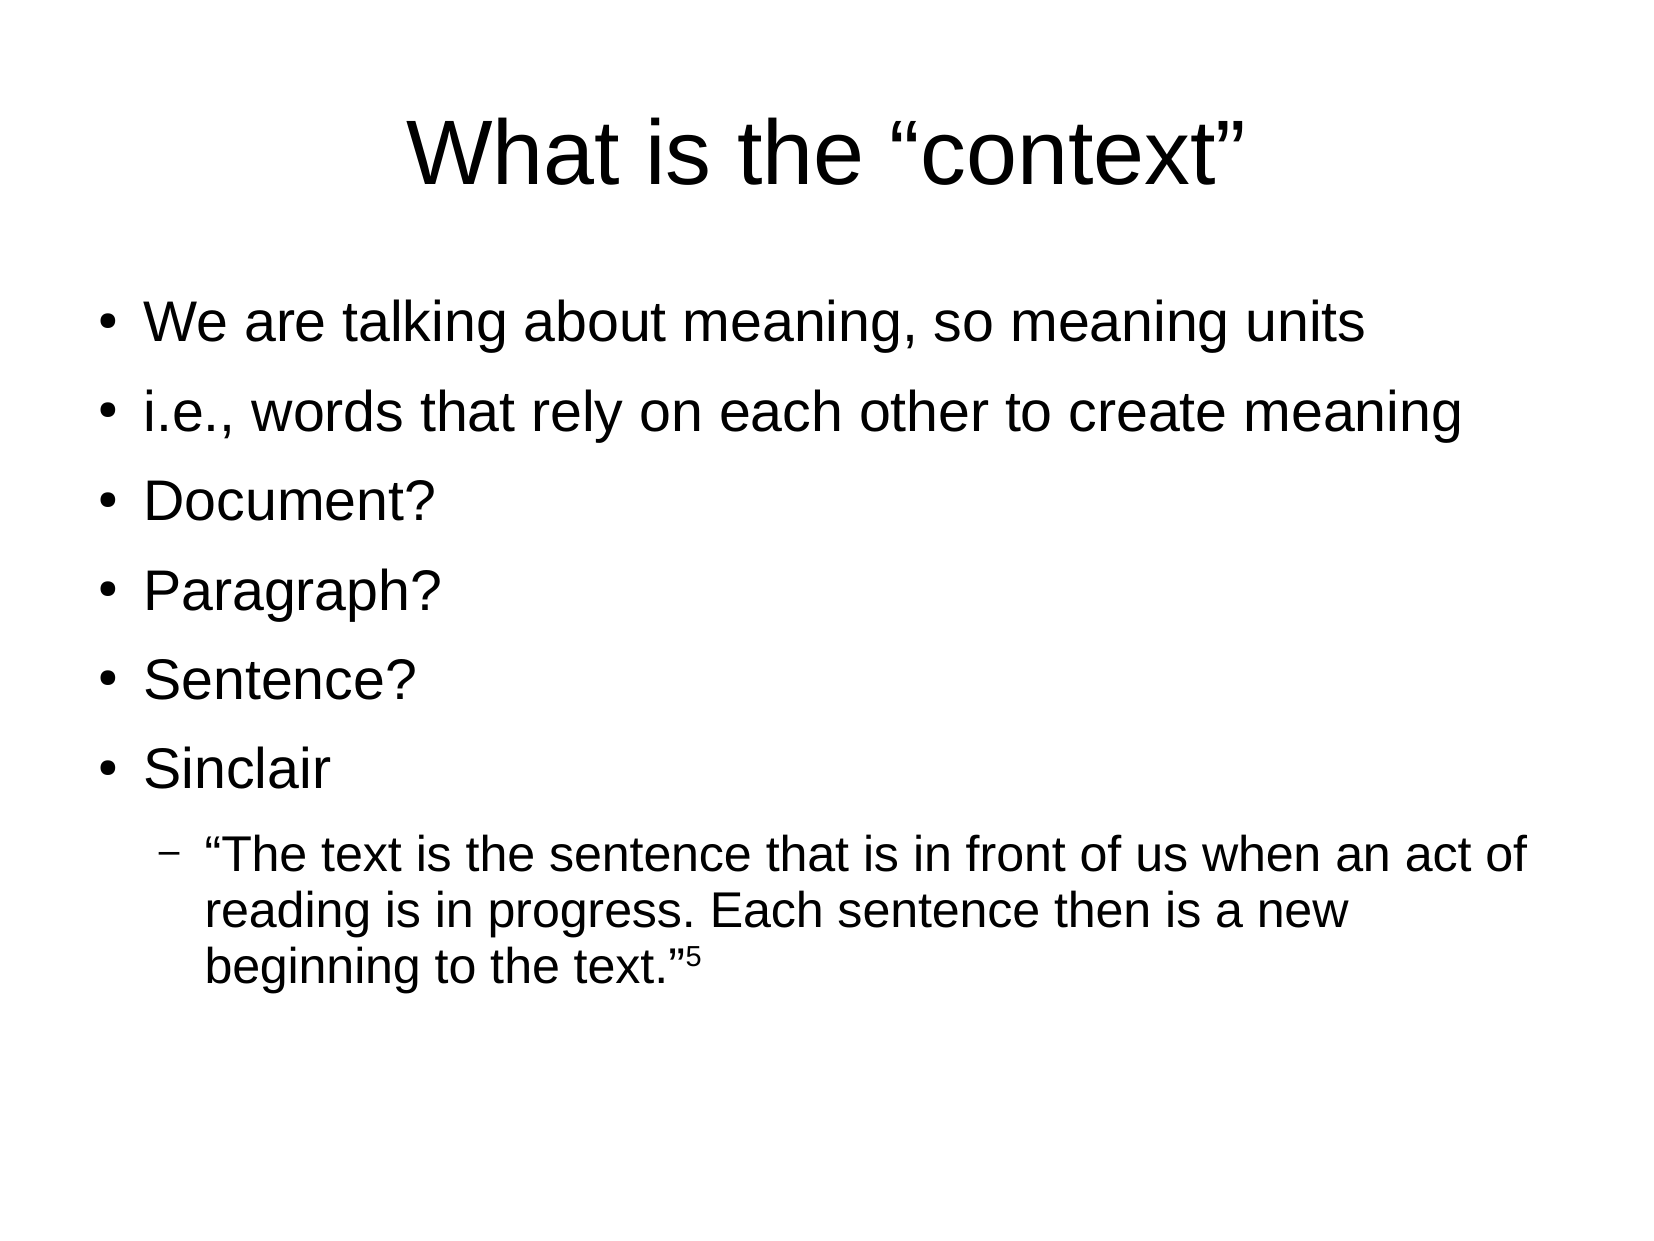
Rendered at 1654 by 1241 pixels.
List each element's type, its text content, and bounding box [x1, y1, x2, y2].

title What is the “context” [82, 49, 1571, 257]
list We are talking about meaning, so meaning units i.e., words that rely on each other to create meaning Document? Paragraph? Sentence? Sinclair “The text is the sentence that is in front of us when an act of reading is in progress. Each sentence then is a new beginning to the text.”5 [82, 290, 1571, 1010]
